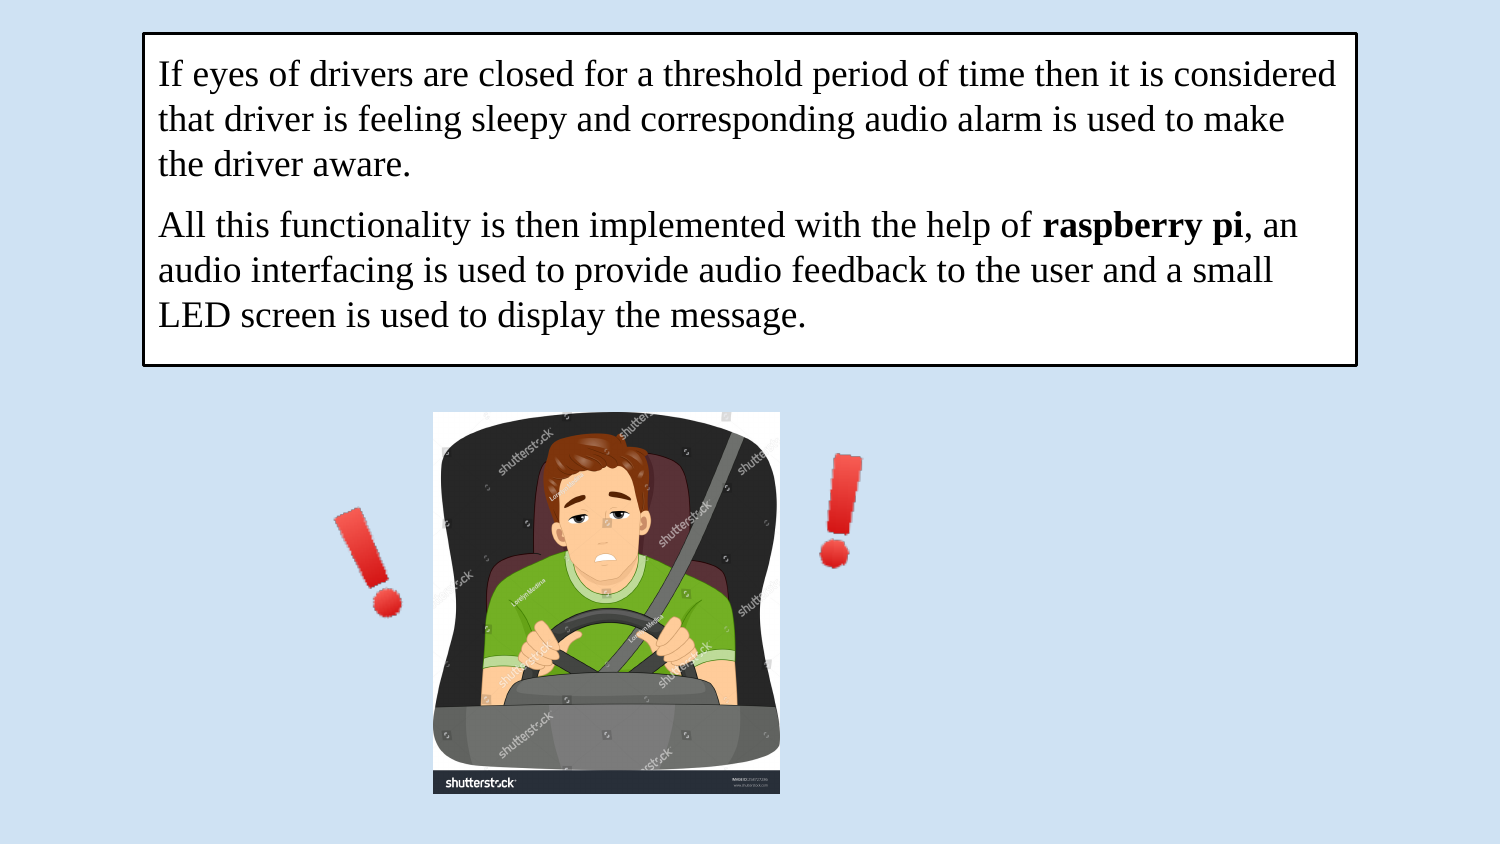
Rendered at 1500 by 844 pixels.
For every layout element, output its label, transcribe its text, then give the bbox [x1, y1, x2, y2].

text_box If eyes of drivers are closed for a threshold period of time then it is considered that driver is feeling sleepy and corresponding audio alarm is used to make the driver aware. All this functionality is then implemented with the help of raspberry pi, an audio interfacing is used to provide audio feedback to the user and a small LED screen is used to display the message. [143, 33, 1357, 366]
picture [270, 412, 928, 794]
